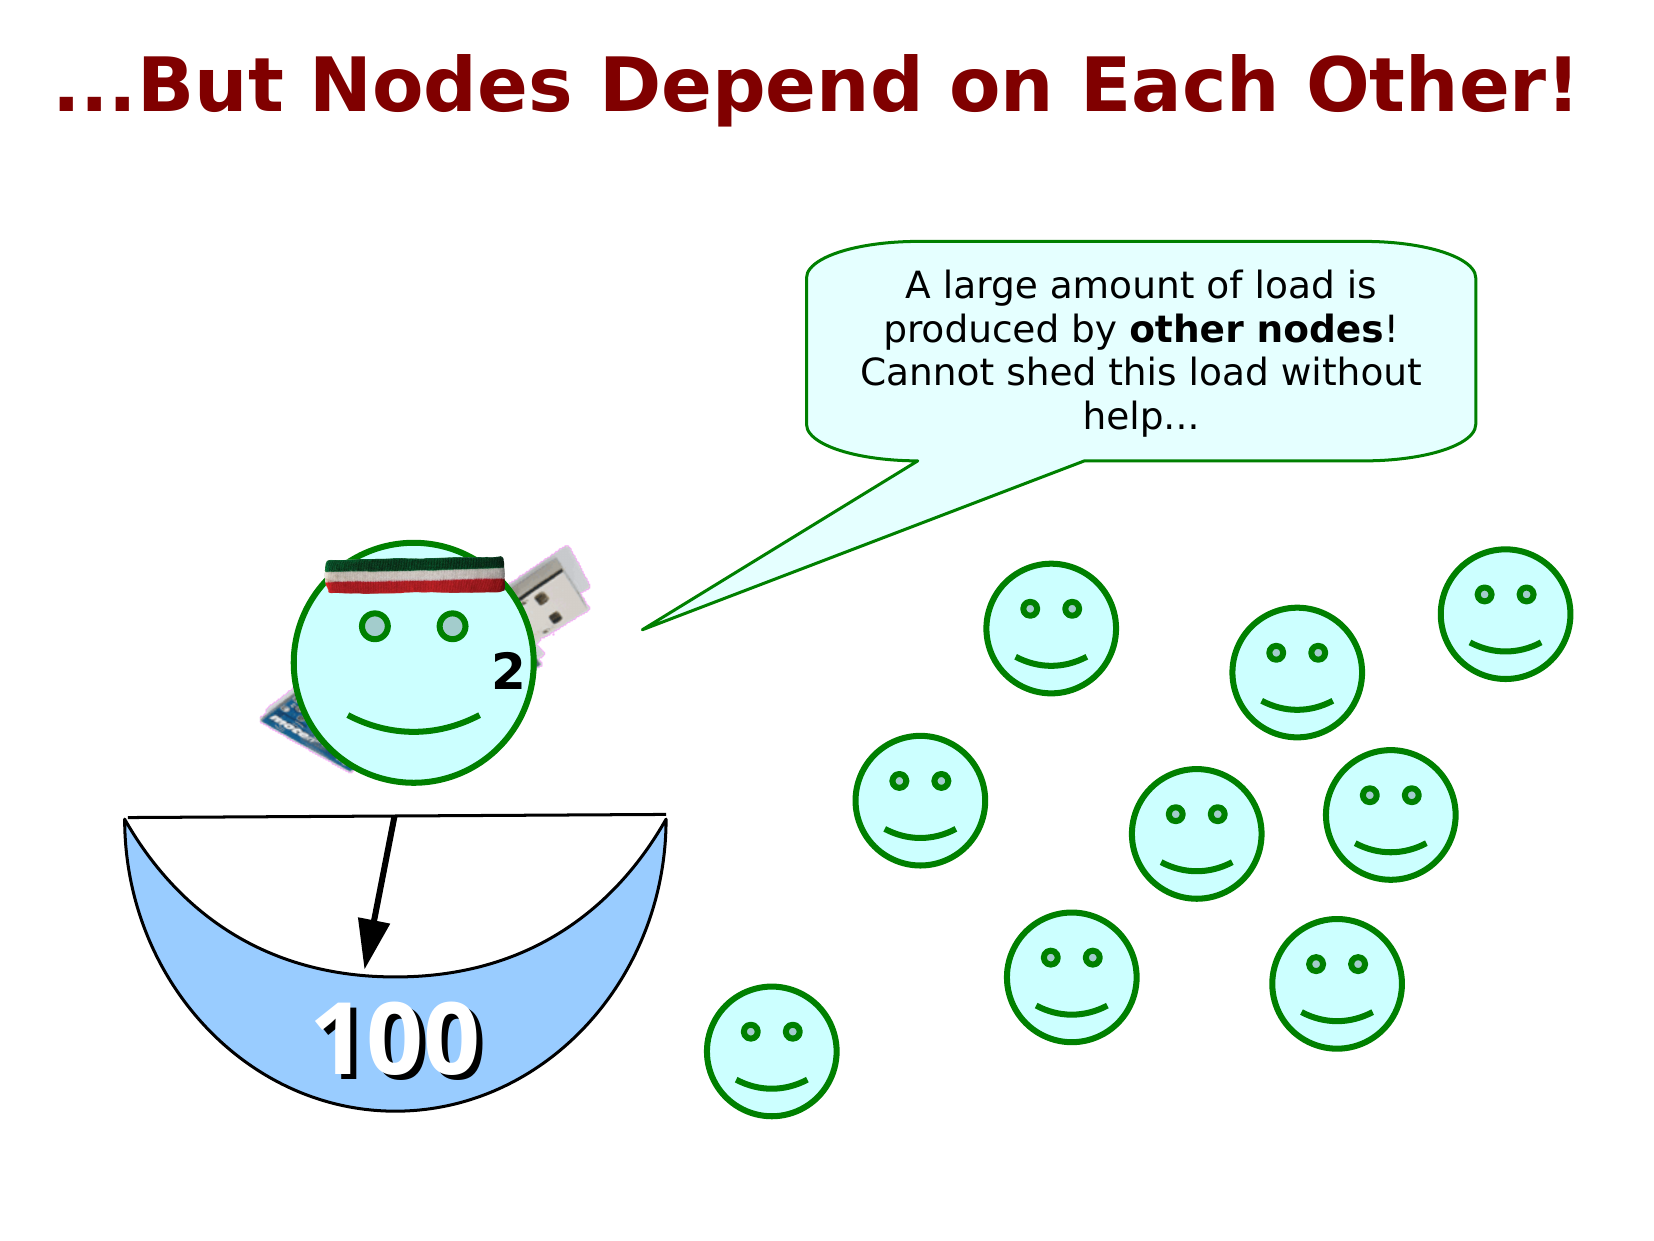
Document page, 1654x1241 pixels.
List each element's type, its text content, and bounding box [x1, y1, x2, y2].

text_box [124, 819, 286, 1053]
text_box [1325, 750, 1456, 880]
text_box A large amount of load is produced by other nodes! Cannot shed this load without help... [642, 241, 1476, 630]
text_box [505, 819, 667, 1053]
text_box [1131, 769, 1262, 899]
text_box [293, 583, 531, 783]
text_box [986, 563, 1117, 694]
text_box [358, 542, 469, 556]
text_box [1272, 919, 1402, 1049]
text_box [1232, 607, 1363, 738]
text_box [855, 735, 986, 866]
text_box [1006, 912, 1137, 1043]
text_box [1440, 549, 1571, 680]
text_box [292, 1089, 499, 1112]
text_box 100 [233, 959, 558, 1089]
picture [259, 544, 591, 774]
text_box [706, 986, 837, 1117]
text_box 2 [476, 635, 534, 713]
title ...But Nodes Depend on Each Other! [52, 0, 1654, 173]
